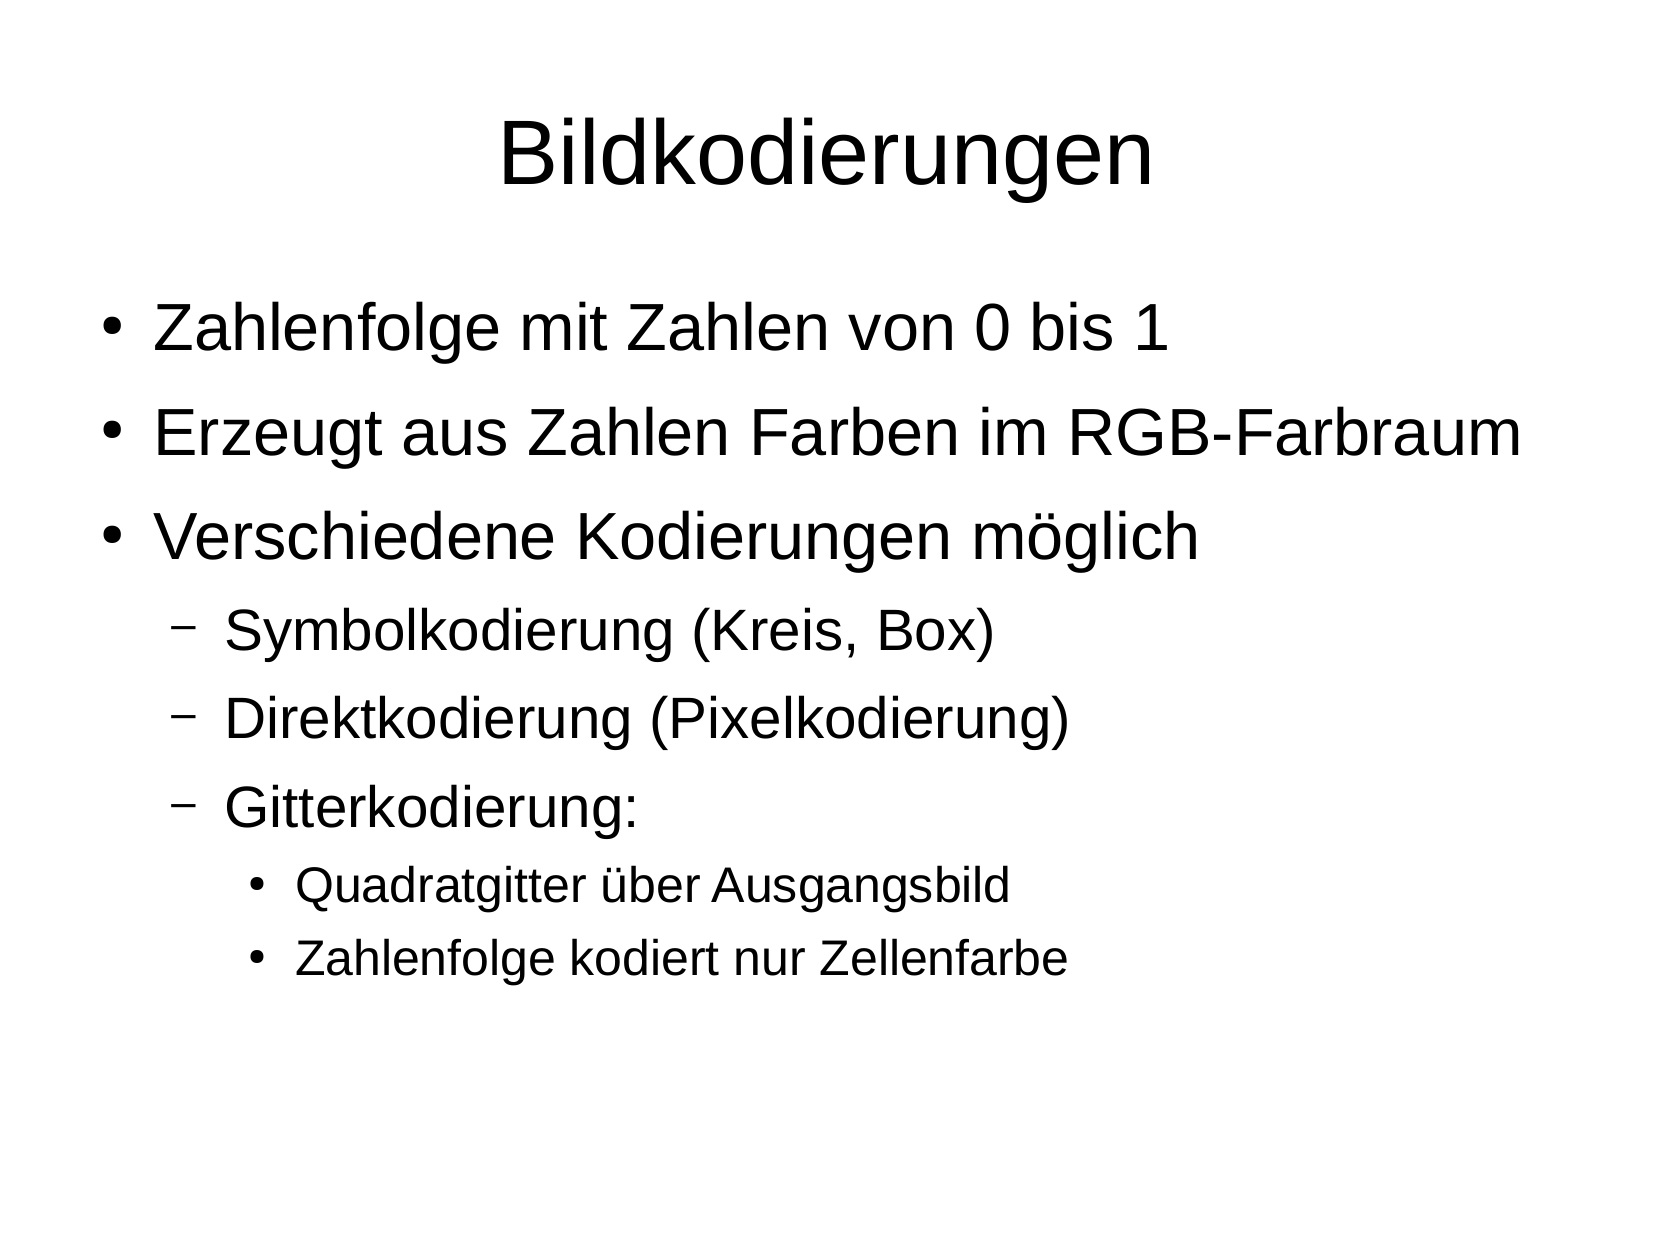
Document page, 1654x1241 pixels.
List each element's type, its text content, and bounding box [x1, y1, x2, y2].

list Zahlenfolge mit Zahlen von 0 bis 1 Erzeugt aus Zahlen Farben im RGB-Farbraum Verschiedene Kodierungen möglich Symbolkodierung (Kreis, Box) Direktkodierung (Pixelkodierung) Gitterkodierung: Quadratgitter über Ausgangsbild Zahlenfolge kodiert nur Zellenfarbe [82, 290, 1571, 1010]
title Bildkodierungen [82, 49, 1571, 257]
